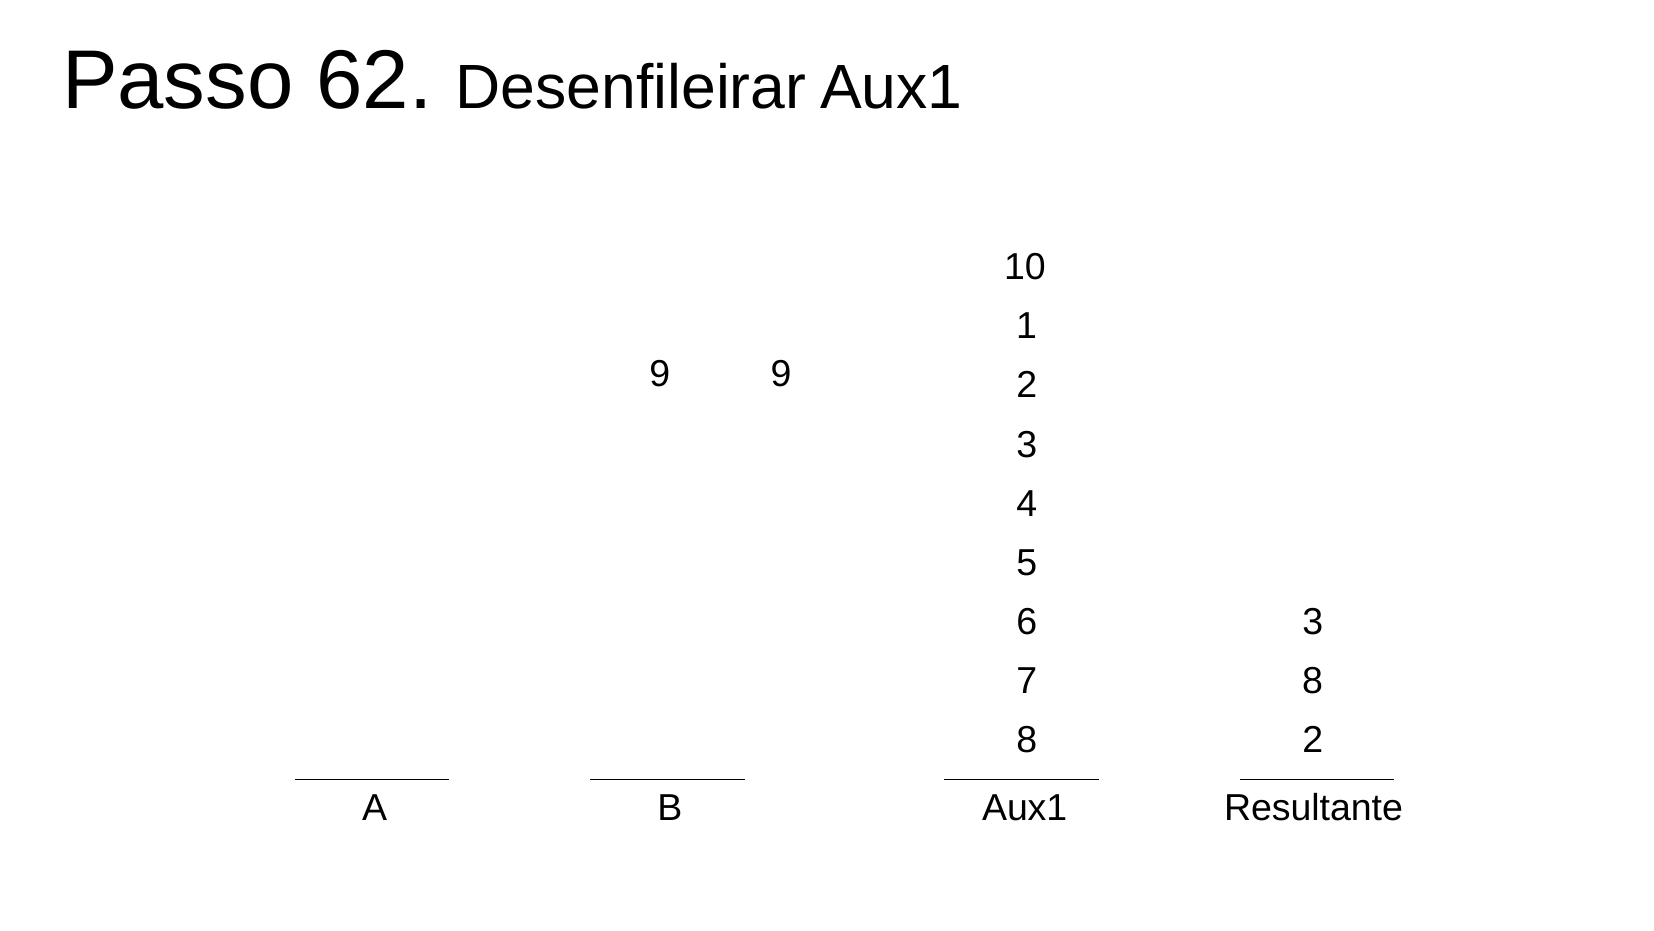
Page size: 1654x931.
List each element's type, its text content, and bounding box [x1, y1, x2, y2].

text_box 8 [1287, 651, 1338, 709]
text_box 8 [1001, 710, 1053, 768]
text_box 9 [634, 344, 686, 402]
text_box 1 [1001, 297, 1052, 355]
text_box 3 [1001, 415, 1052, 473]
text_box 4 [1001, 474, 1052, 532]
text_box 10 [989, 238, 1061, 296]
text_box 6 [1001, 592, 1053, 650]
text_box Passo 62. Desenfileirar Aux1 [47, 25, 1607, 274]
text_box Aux1 [967, 780, 1083, 837]
text_box 2 [1287, 710, 1338, 768]
text_box B [642, 780, 698, 837]
text_box 7 [1001, 651, 1053, 709]
text_box Resultante [1209, 779, 1418, 837]
text_box 5 [1001, 533, 1052, 591]
text_box 9 [755, 344, 807, 402]
text_box A [347, 779, 508, 837]
text_box 3 [1287, 592, 1338, 650]
text_box 2 [1001, 356, 1052, 414]
